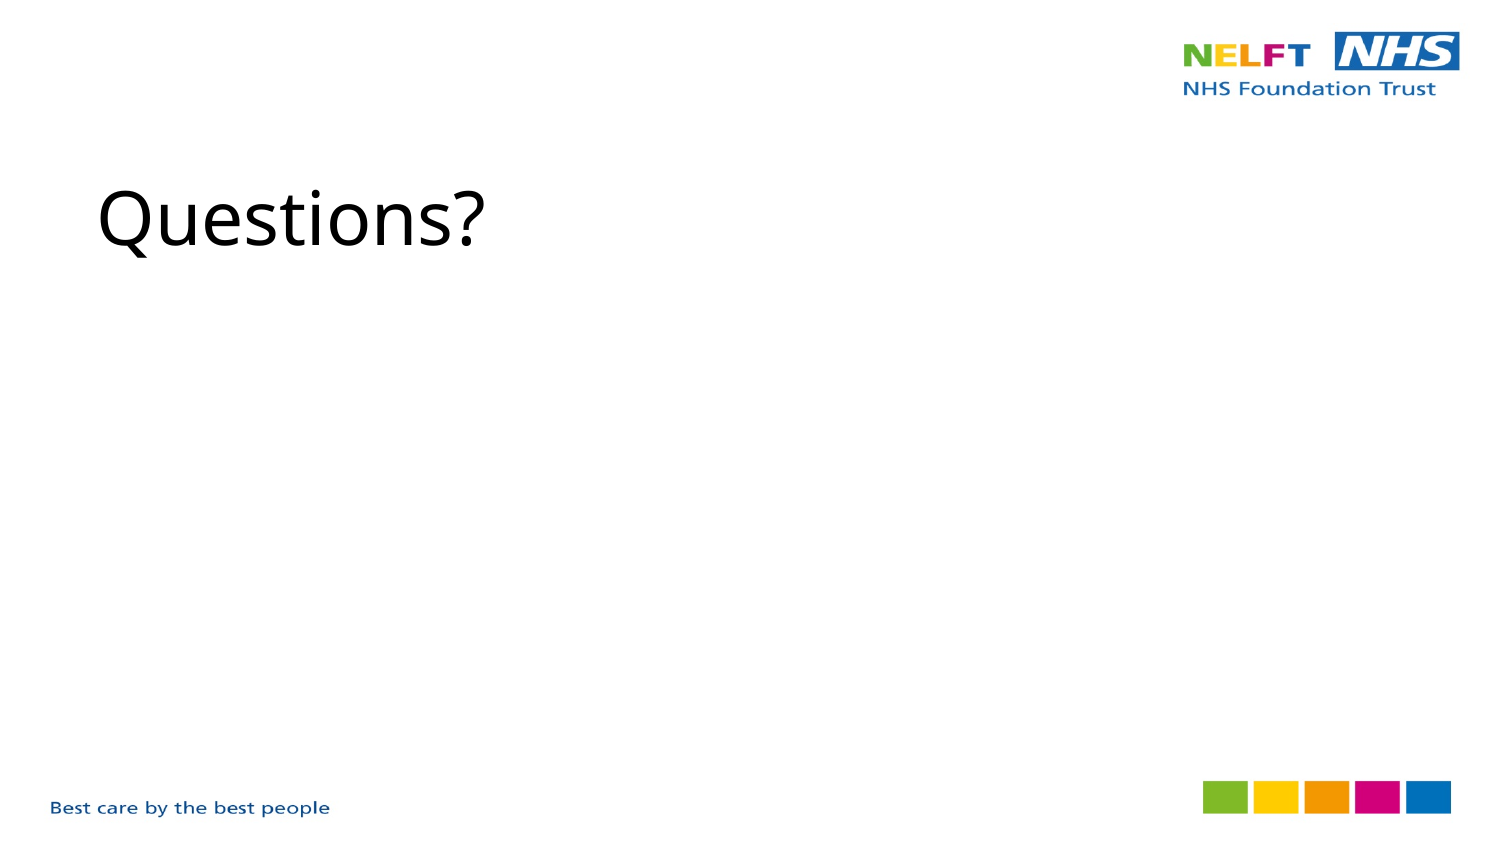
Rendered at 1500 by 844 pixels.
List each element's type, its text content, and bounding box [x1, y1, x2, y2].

title Questions? [81, 162, 1322, 263]
